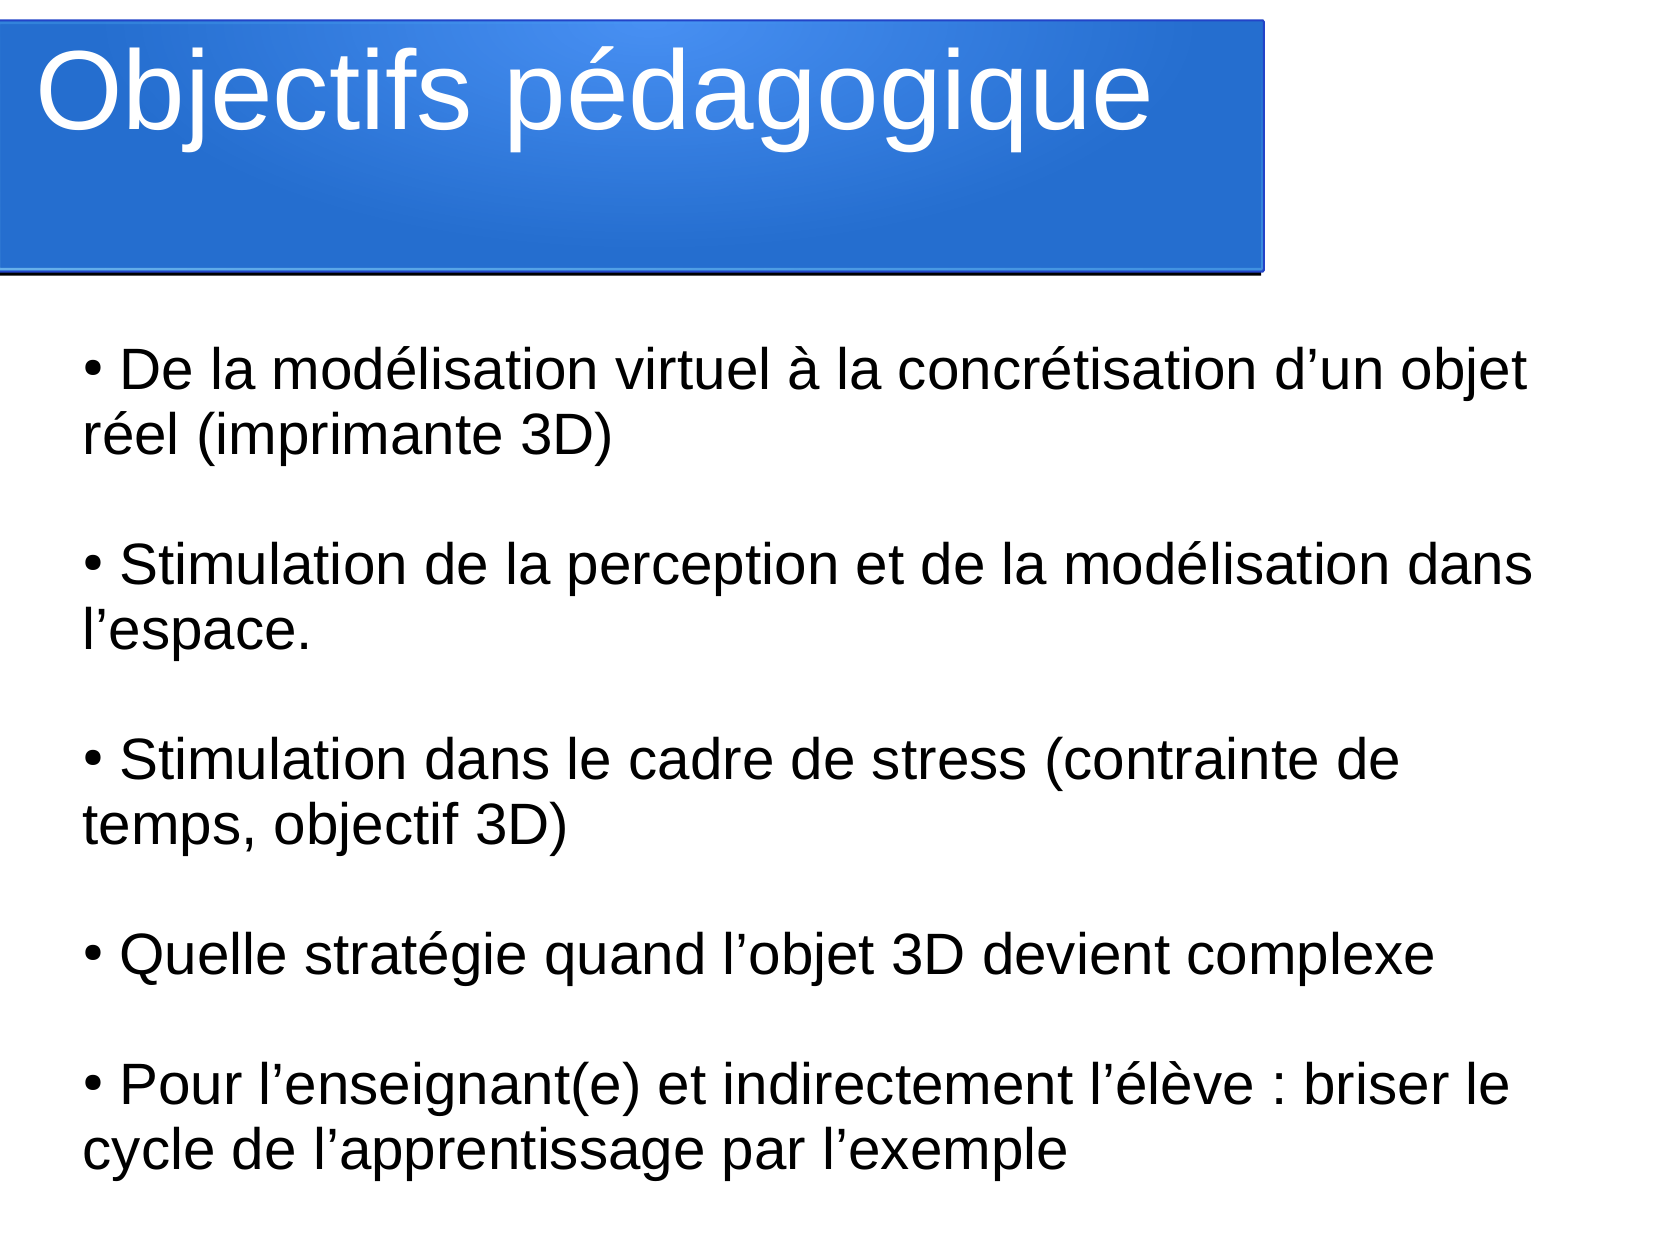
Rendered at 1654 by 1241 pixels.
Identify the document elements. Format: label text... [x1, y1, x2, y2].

subtitle De la modélisation virtuel à la concrétisation d’un objet réel (imprimante 3D) Stimulation de la perception et de la modélisation dans l’espace. Stimulation dans le cadre de stress (contrainte de temps, objectif 3D) Quelle stratégie quand l’objet 3D devient complexe Pour l’enseignant(e) et indirectement l’élève : briser le cycle de l’apprentissage par l’exemple [82, 290, 1538, 1229]
title Objectifs pédagogique [35, 27, 1347, 279]
